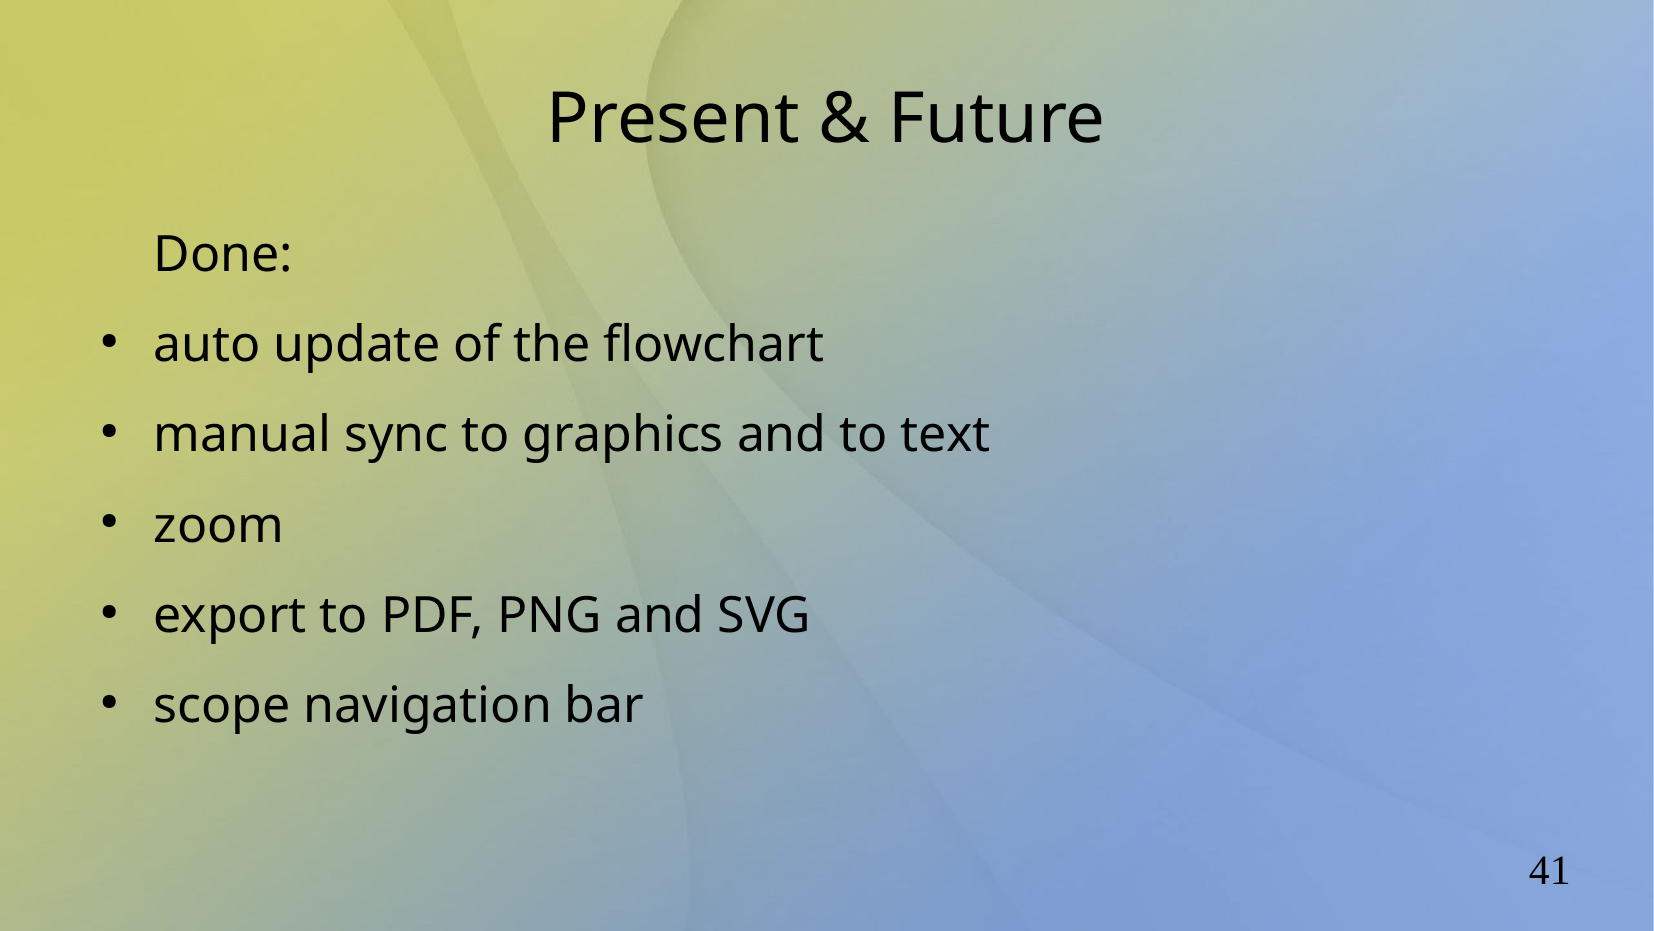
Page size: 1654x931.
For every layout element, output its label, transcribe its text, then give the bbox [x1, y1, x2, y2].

list Done: auto update of the flowchart manual sync to graphics and to text zoom export to PDF, PNG and SVG scope navigation bar [82, 217, 1571, 758]
title Present & Future [82, 37, 1571, 193]
picture [0, 0, 1654, 931]
